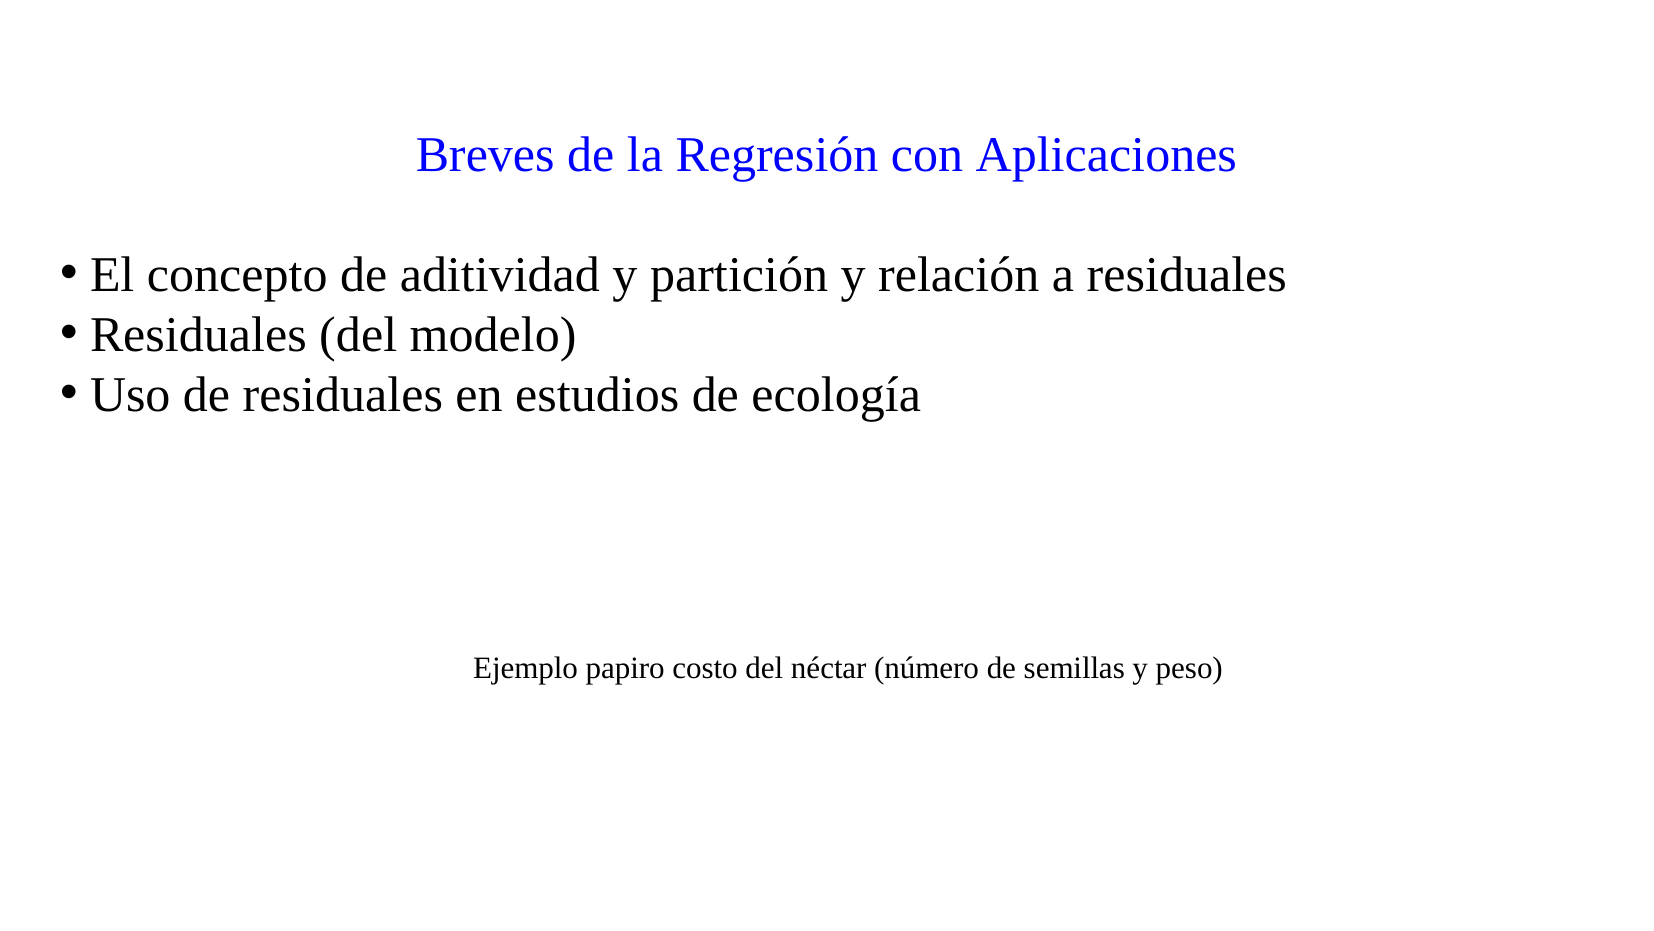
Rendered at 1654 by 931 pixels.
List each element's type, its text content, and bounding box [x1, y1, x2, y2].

text_box Breves de la Regresión con Aplicaciones El concepto de aditividad y partición y relación a residuales Residuales (del modelo) Uso de residuales en estudios de ecología [45, 113, 1609, 429]
text_box Ejemplo papiro costo del néctar (número de semillas y peso) [458, 639, 1238, 693]
